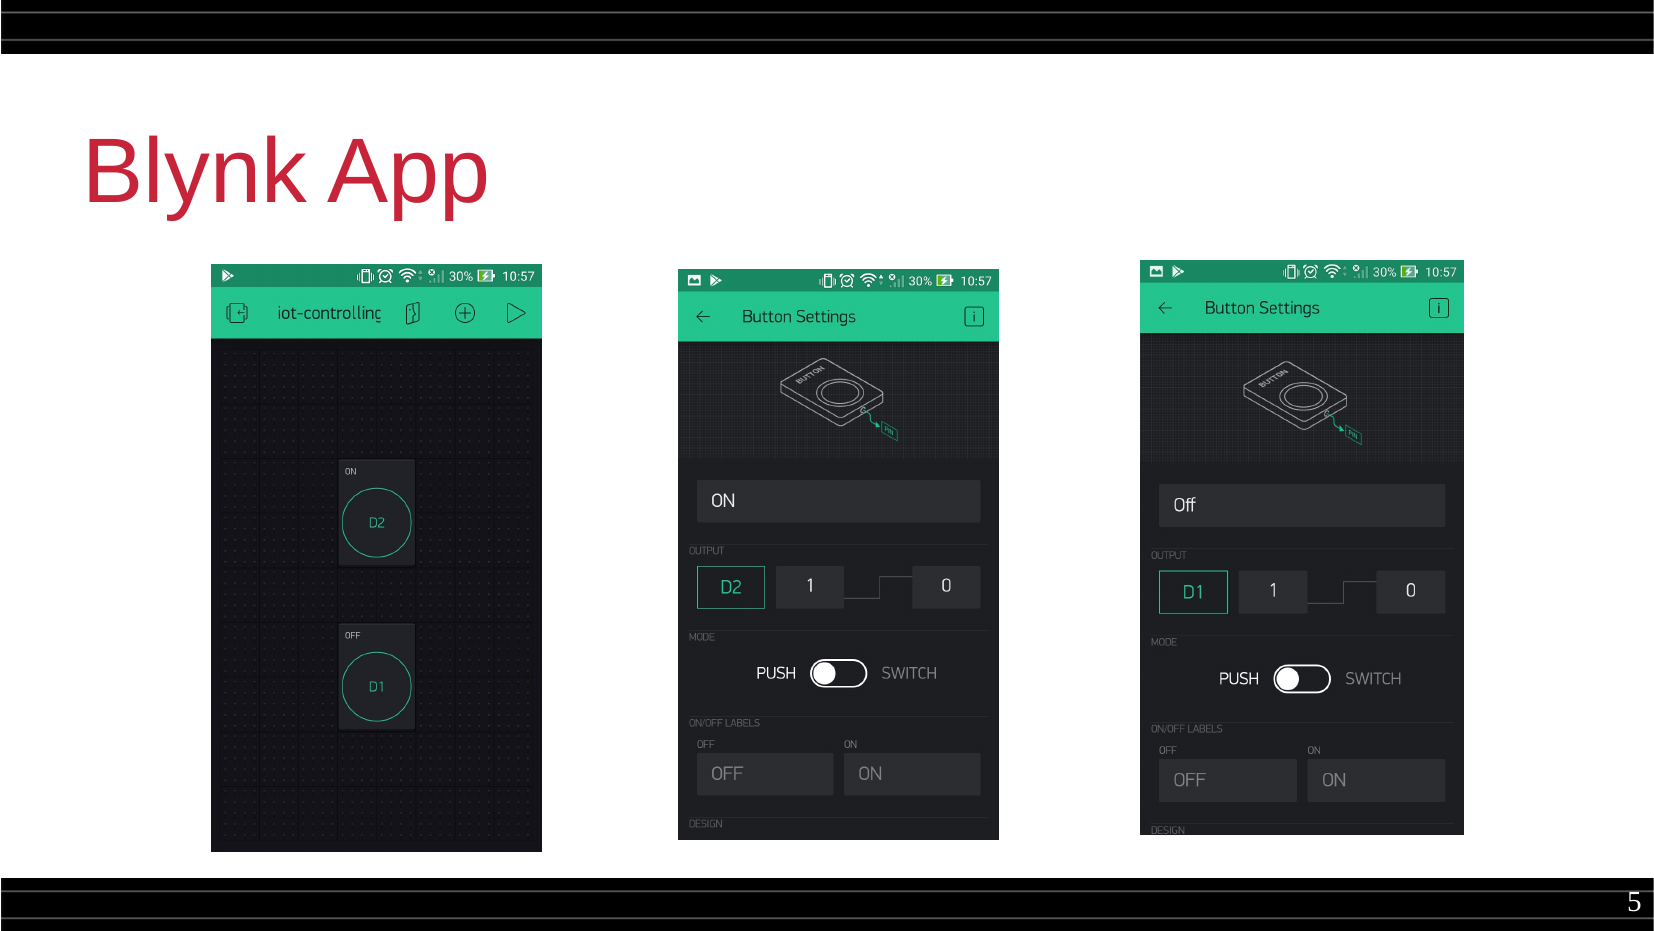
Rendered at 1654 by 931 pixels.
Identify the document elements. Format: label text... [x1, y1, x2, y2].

picture [211, 264, 542, 852]
picture [678, 269, 999, 841]
picture [1, 0, 1654, 54]
title Blynk App [82, 92, 1571, 249]
picture [1140, 260, 1464, 835]
picture [1, 878, 1654, 931]
